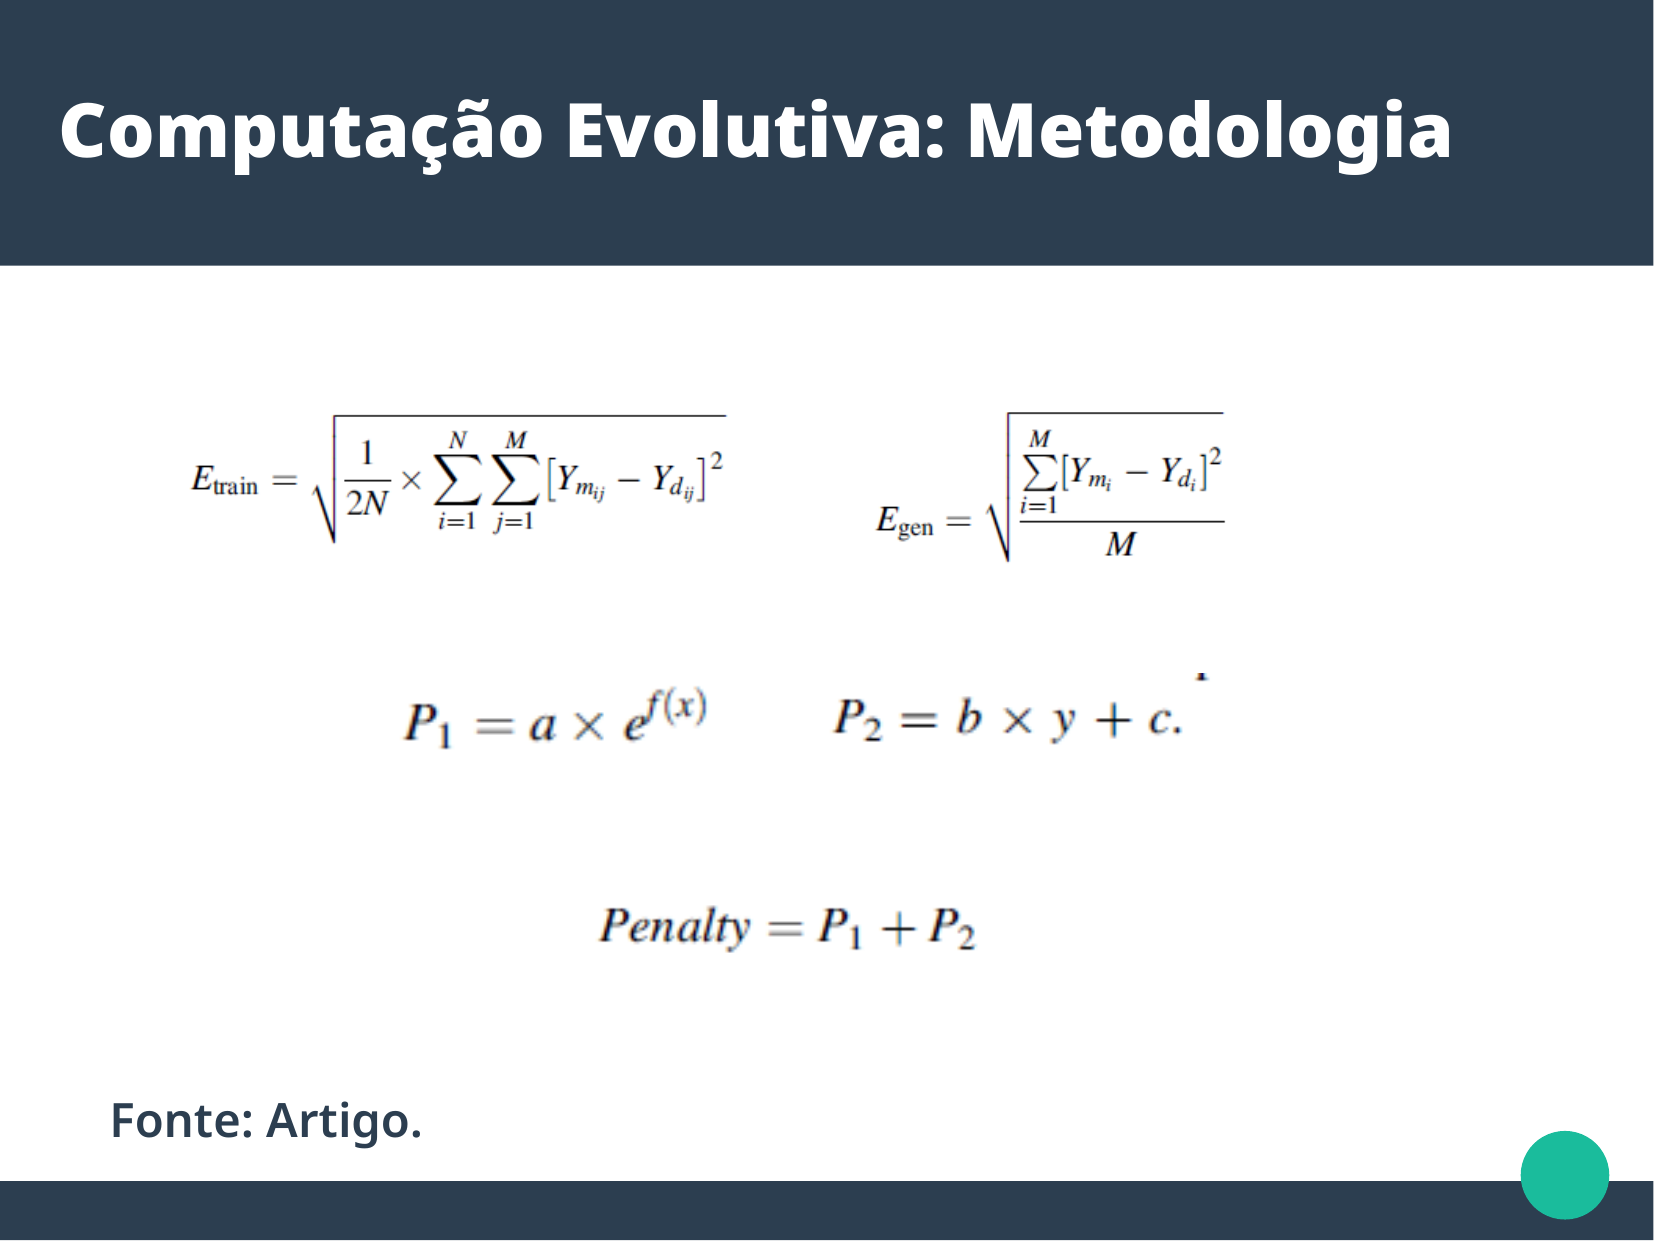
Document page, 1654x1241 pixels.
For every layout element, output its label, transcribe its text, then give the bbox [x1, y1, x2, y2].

picture [815, 673, 1221, 761]
title Computação Evolutiva: Metodologia [59, 49, 1595, 207]
picture [578, 885, 1029, 973]
picture [862, 389, 1247, 570]
picture [387, 673, 733, 773]
picture [185, 387, 839, 556]
list Fonte: Artigo. [59, 1086, 1595, 1152]
